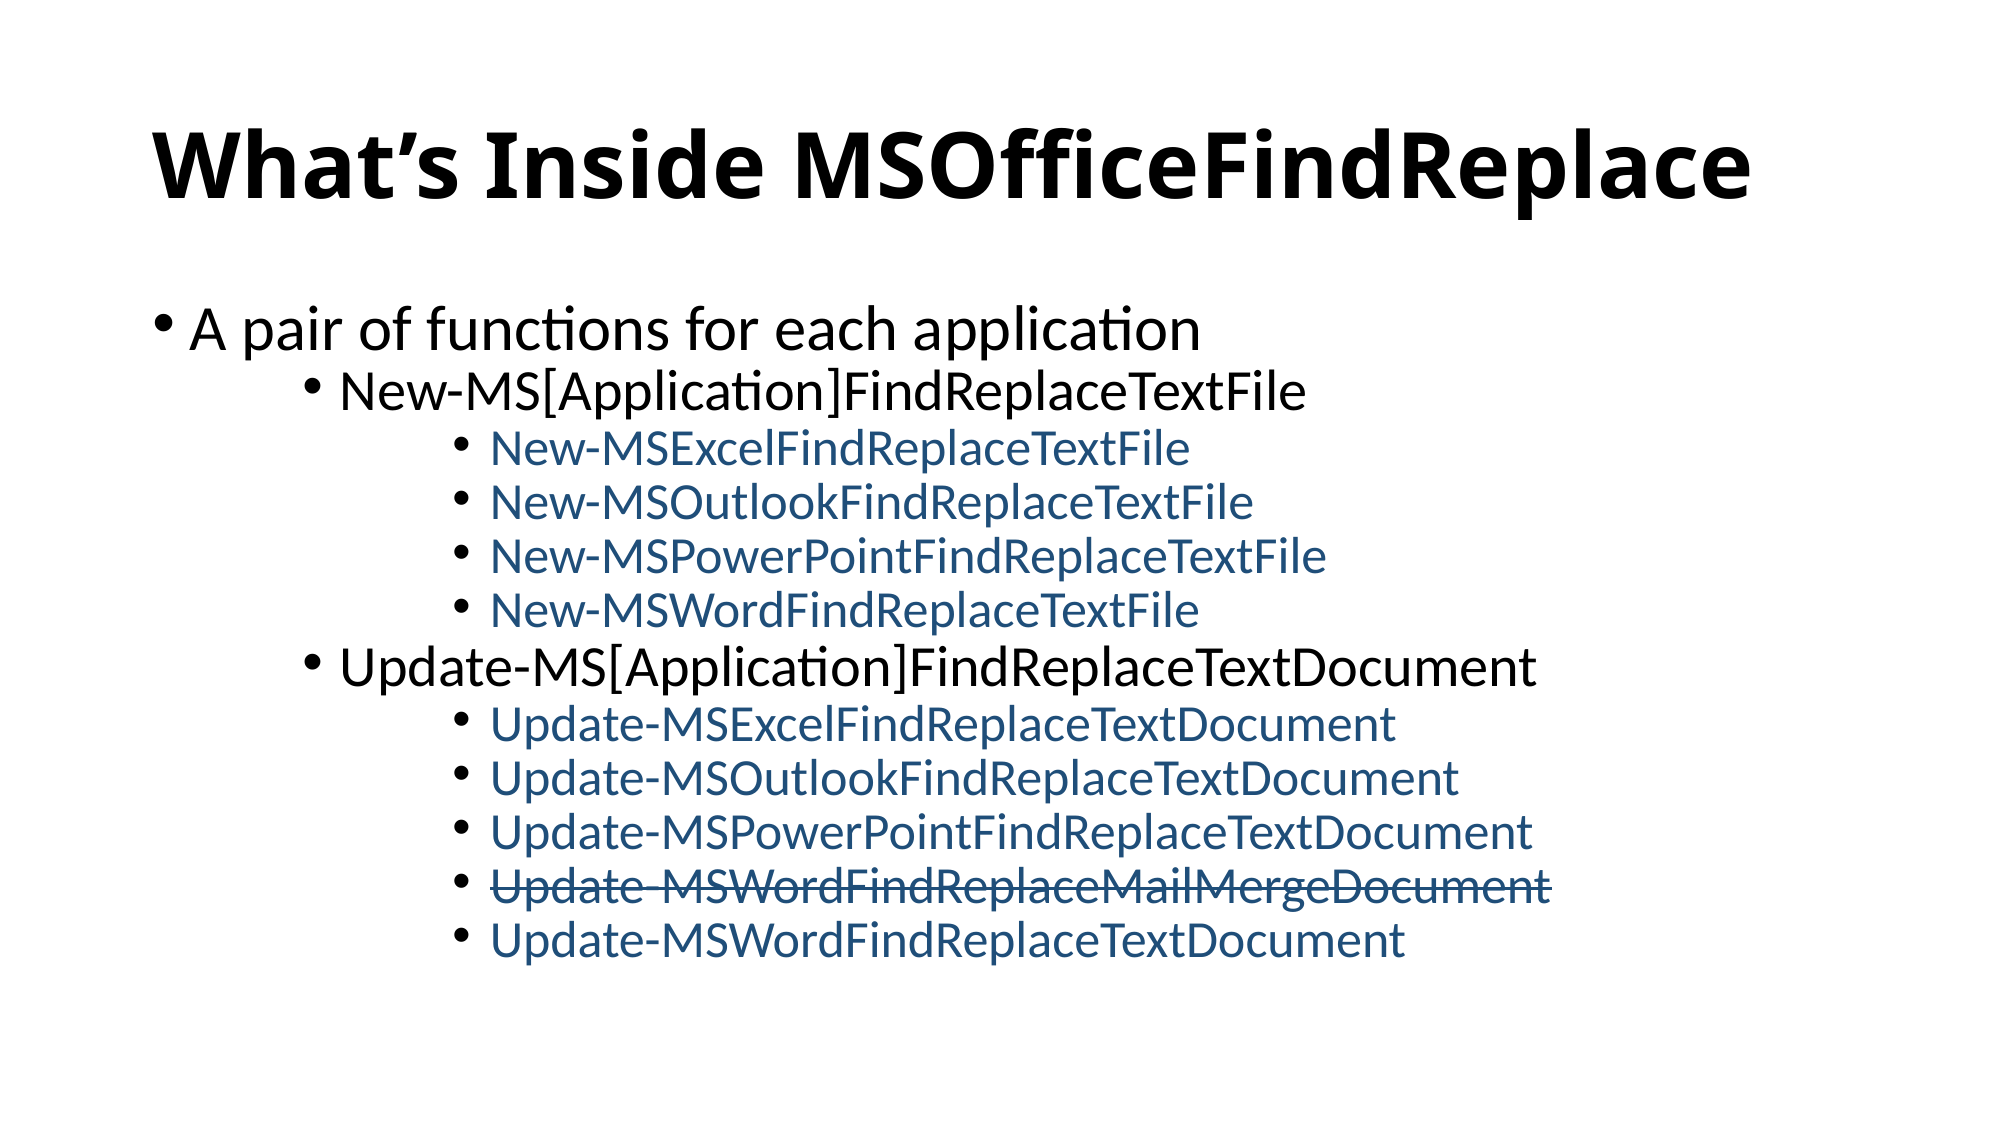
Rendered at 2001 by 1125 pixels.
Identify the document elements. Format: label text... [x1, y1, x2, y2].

list A pair of functions for each application New-MS[Application]FindReplaceTextFile New-MSExcelFindReplaceTextFile New-MSOutlookFindReplaceTextFile New-MSPowerPointFindReplaceTextFile New-MSWordFindReplaceTextFile Update-MS[Application]FindReplaceTextDocument Update-MSExcelFindReplaceTextDocument Update-MSOutlookFindReplaceTextDocument Update-MSPowerPointFindReplaceTextDocument Update-MSWordFindReplaceMailMergeDocument Update-MSWordFindReplaceTextDocument [137, 299, 1863, 1014]
title What’s Inside MSOfficeFindReplace [137, 59, 1863, 278]
